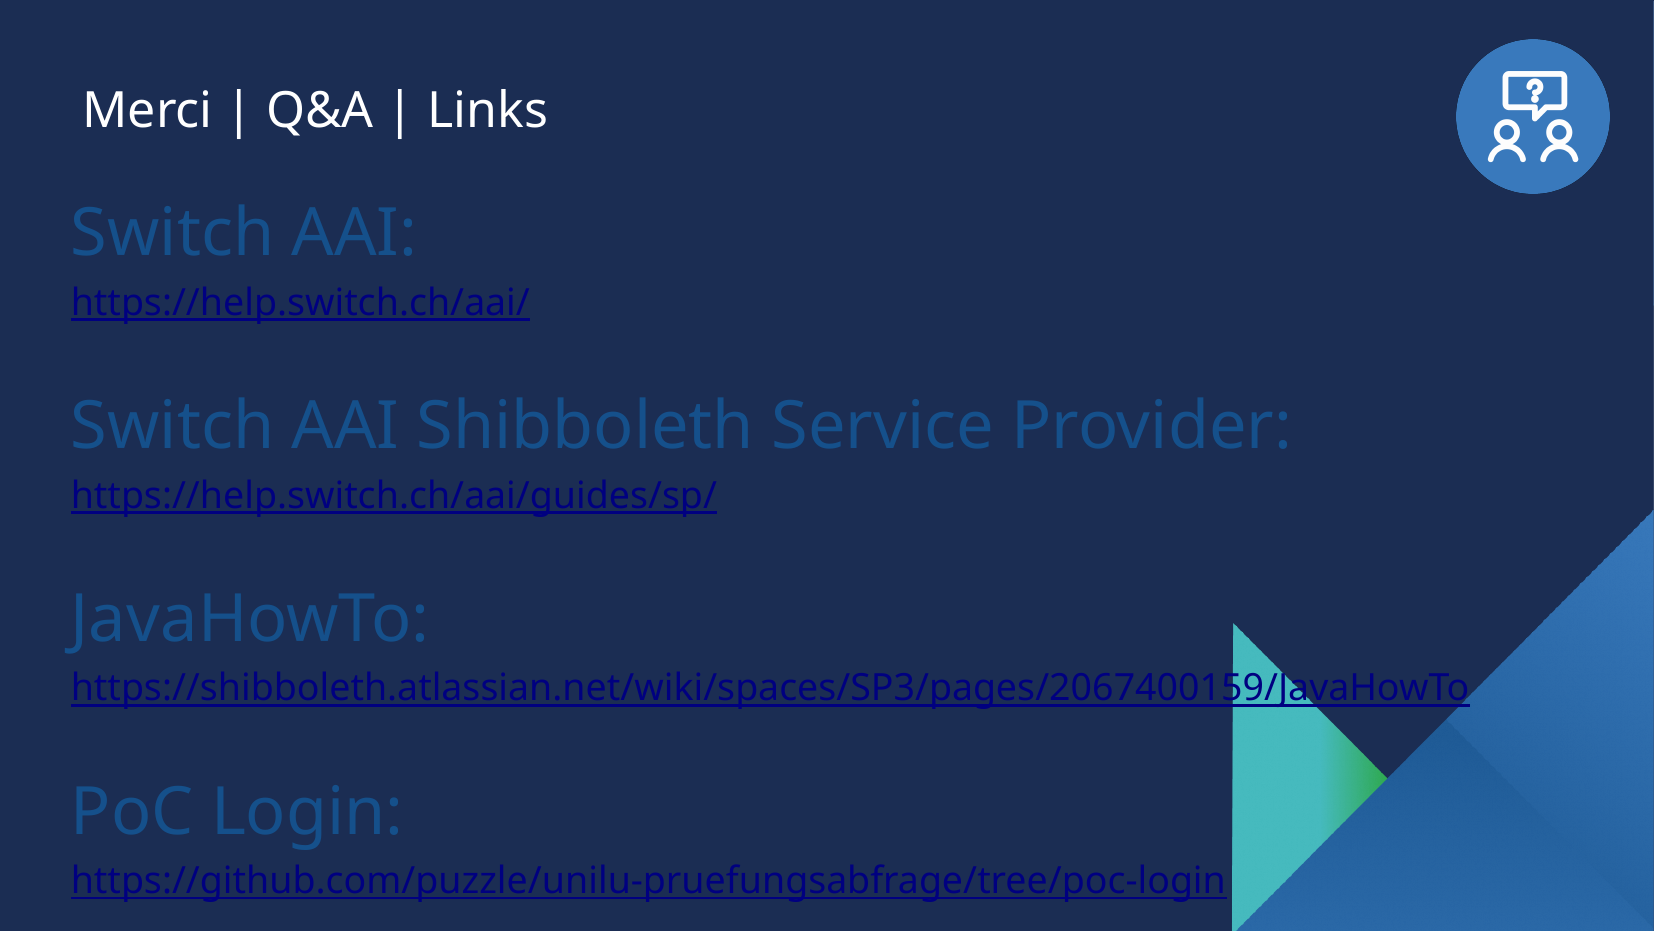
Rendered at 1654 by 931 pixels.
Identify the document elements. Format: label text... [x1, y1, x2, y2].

picture [1195, 467, 1654, 931]
picture [1456, 39, 1610, 194]
list Merci | Q&A | Links [82, 50, 1456, 177]
text_box Switch AAI: https://help.switch.ch/aai/ Switch AAI Shibboleth Service Provider: https://help.switch.ch/aai/guides/sp/ JavaHowTo: https://shibboleth.atlassian.net/wiki/spaces/SP3/pages/2067400159/JavaHowTo PoC Login: https://github.com/puzzle/unilu-pruefungsabfrage/tree/poc-login [56, 177, 1598, 875]
